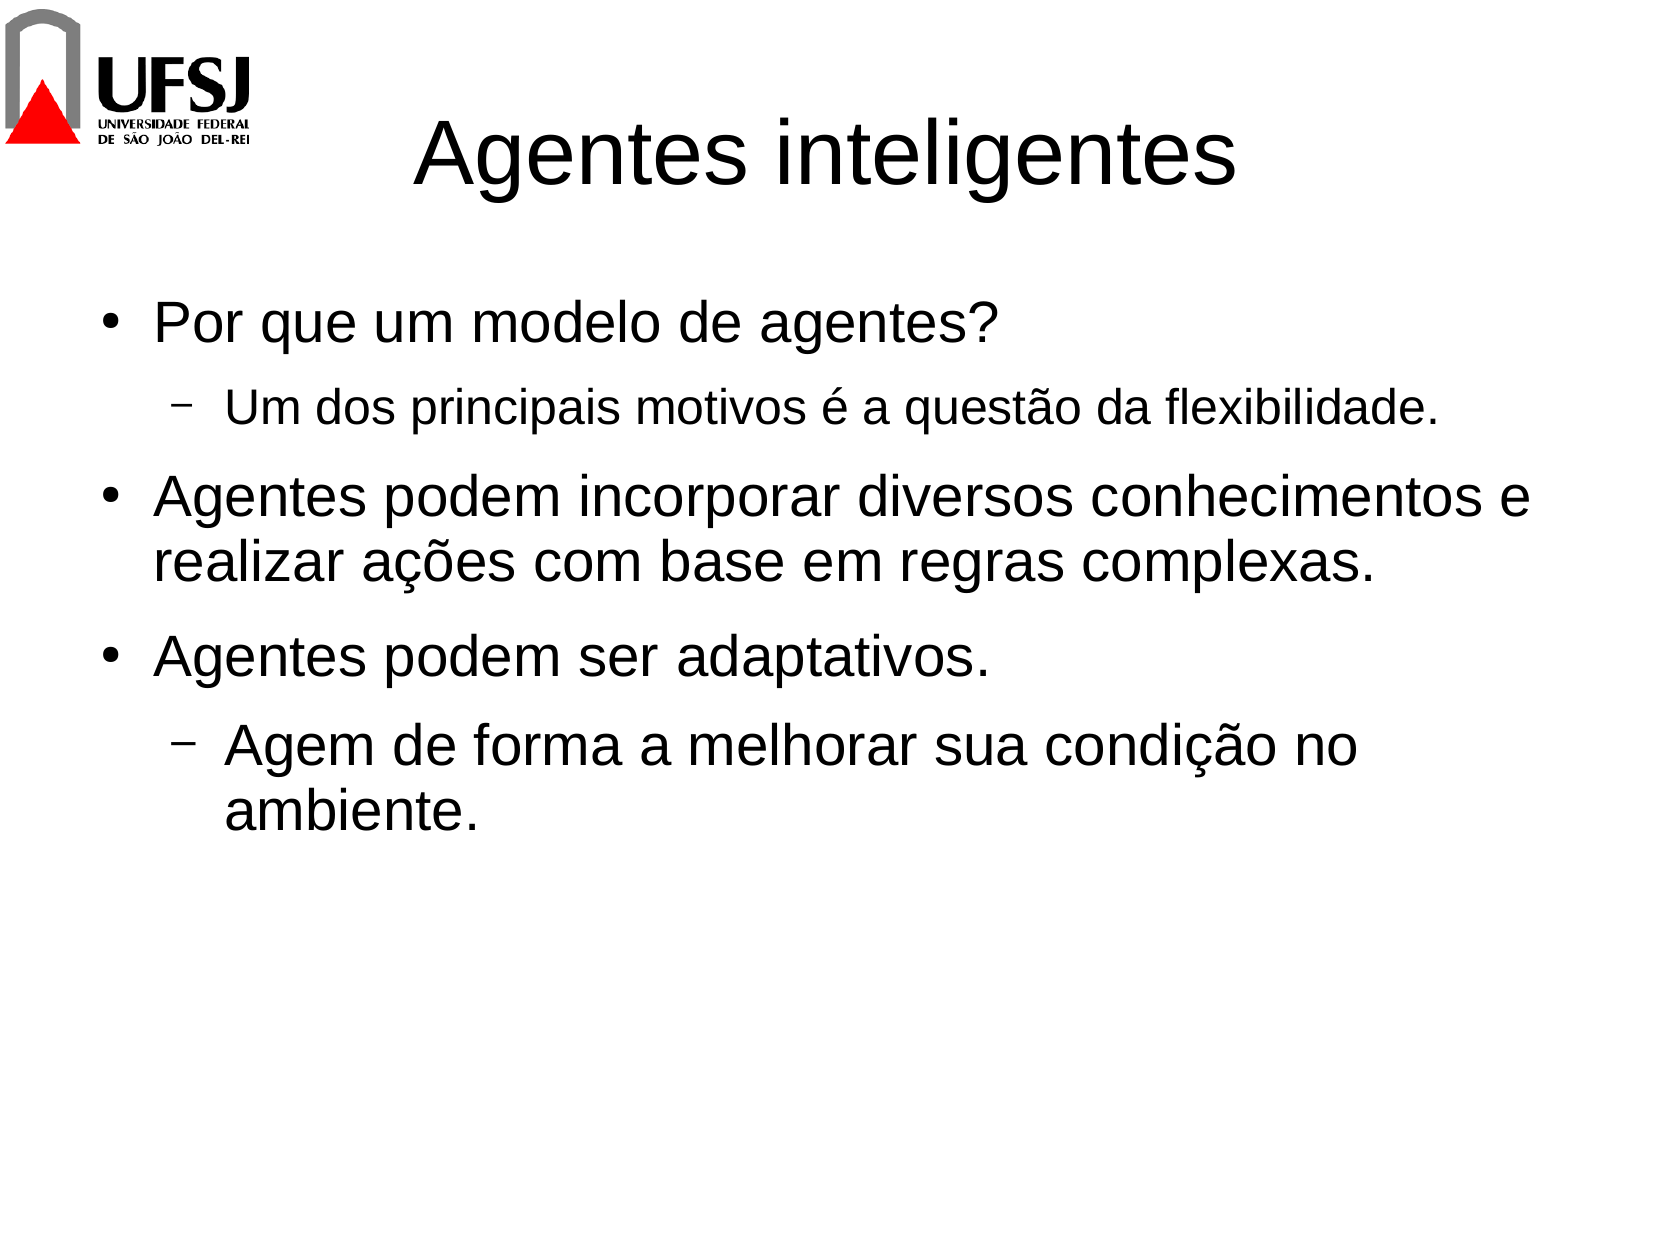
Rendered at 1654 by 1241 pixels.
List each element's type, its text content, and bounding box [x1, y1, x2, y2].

list Por que um modelo de agentes? Um dos principais motivos é a questão da flexibilidade. Agentes podem incorporar diversos conhecimentos e realizar ações com base em regras complexas. Agentes podem ser adaptativos. Agem de forma a melhorar sua condição no ambiente. [82, 290, 1571, 1087]
picture [5, 9, 249, 146]
title Agentes inteligentes [82, 49, 1571, 257]
